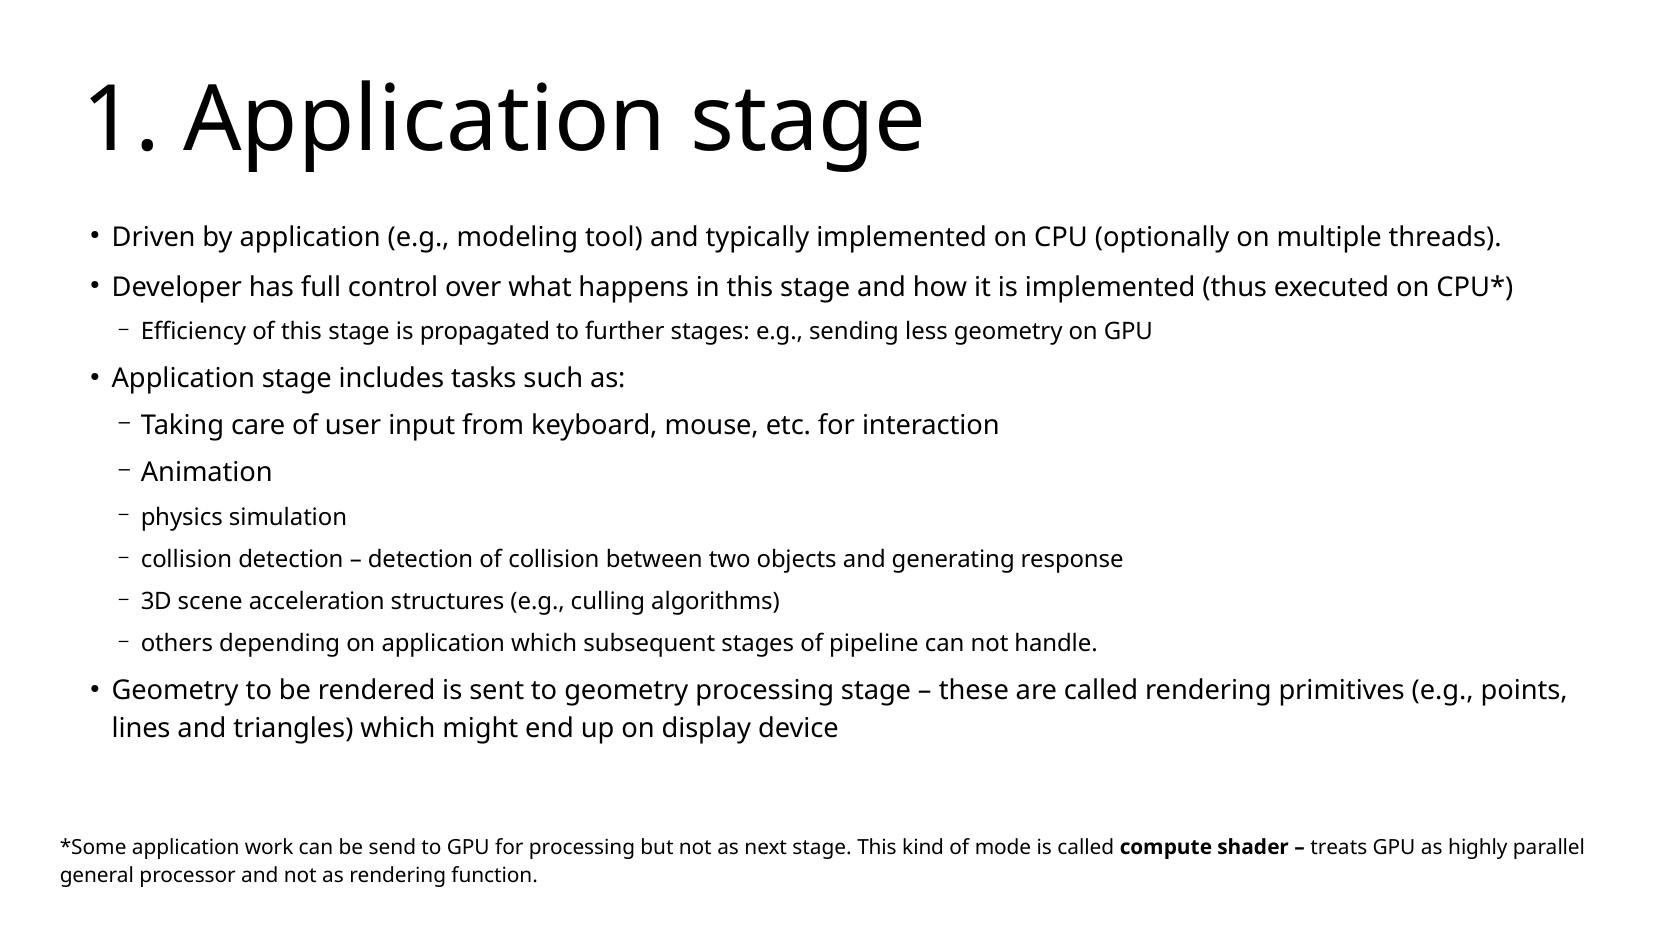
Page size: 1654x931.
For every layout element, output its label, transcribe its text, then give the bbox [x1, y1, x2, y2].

title 1. Application stage [82, 37, 1571, 193]
list Driven by application (e.g., modeling tool) and typically implemented on CPU (optionally on multiple threads). Developer has full control over what happens in this stage and how it is implemented (thus executed on CPU*) Efficiency of this stage is propagated to further stages: e.g., sending less geometry on GPU Application stage includes tasks such as: Taking care of user input from keyboard, mouse, etc. for interaction Animation physics simulation collision detection – detection of collision between two objects and generating response 3D scene acceleration structures (e.g., culling algorithms) others depending on application which subsequent stages of pipeline can not handle. Geometry to be rendered is sent to geometry processing stage – these are called rendering primitives (e.g., points, lines and triangles) which might end up on display device [82, 217, 1571, 758]
text_box *Some application work can be send to GPU for processing but not as next stage. This kind of mode is called compute shader – treats GPU as highly parallel general processor and not as rendering function. [45, 825, 1606, 892]
